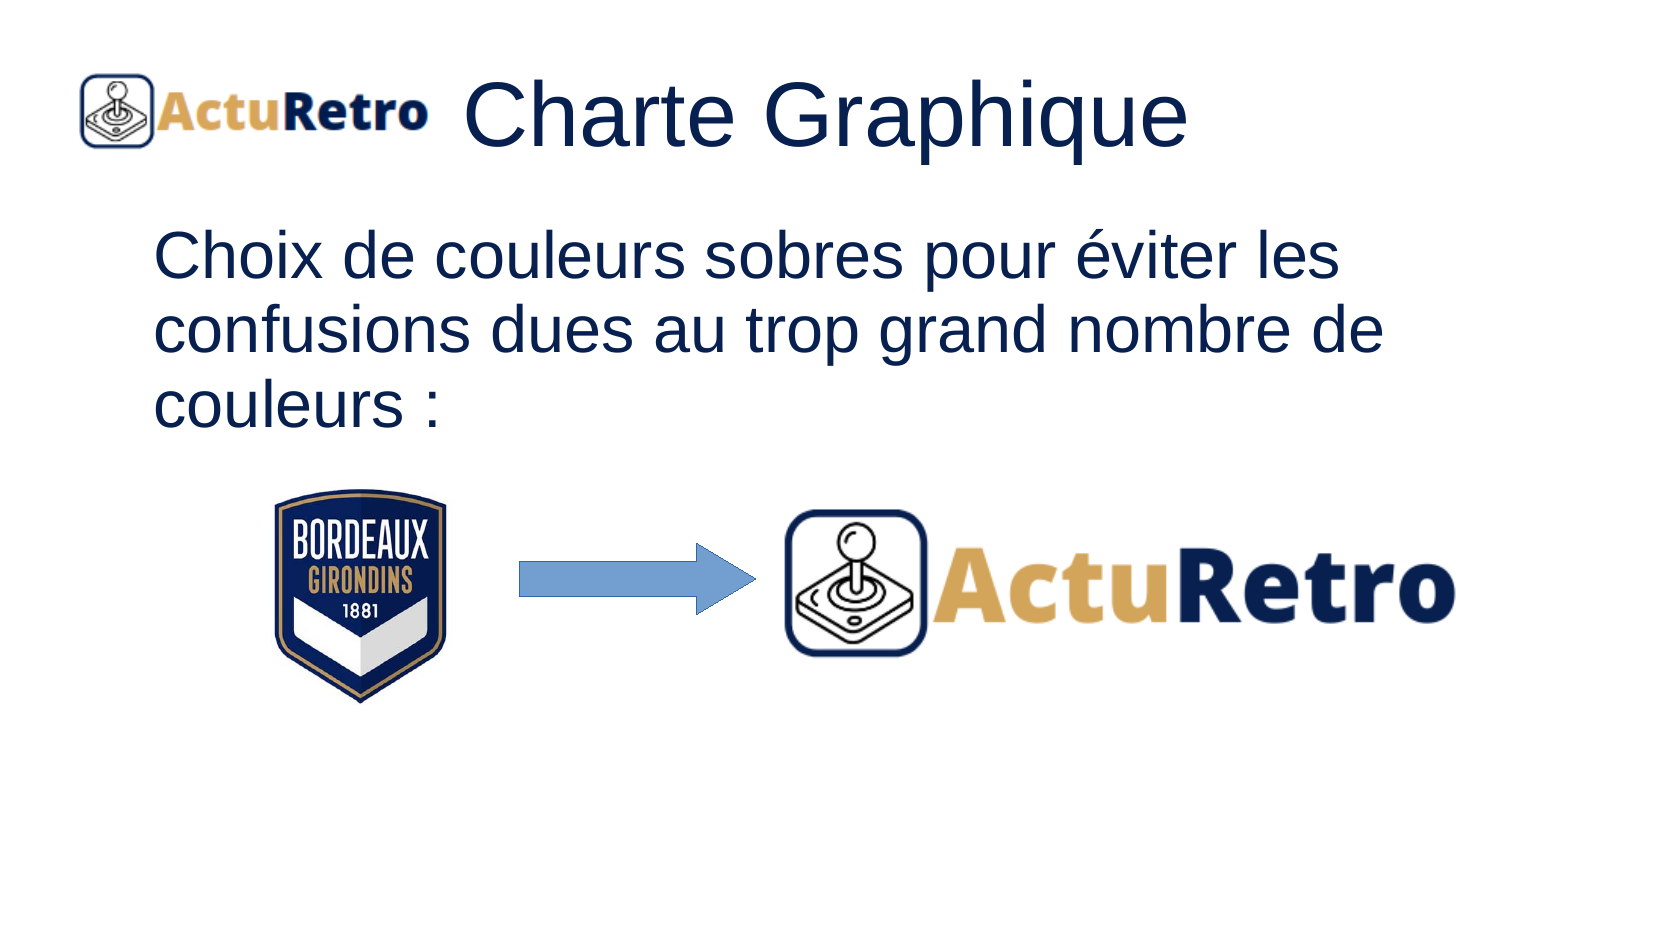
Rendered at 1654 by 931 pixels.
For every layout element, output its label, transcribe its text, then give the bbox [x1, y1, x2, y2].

picture [75, 69, 434, 154]
picture [153, 471, 567, 721]
title Charte Graphique [82, 37, 1571, 193]
picture [732, 480, 1489, 686]
text_box [519, 543, 756, 615]
list Choix de couleurs sobres pour éviter les confusions dues au trop grand nombre de couleurs : [82, 217, 1571, 758]
